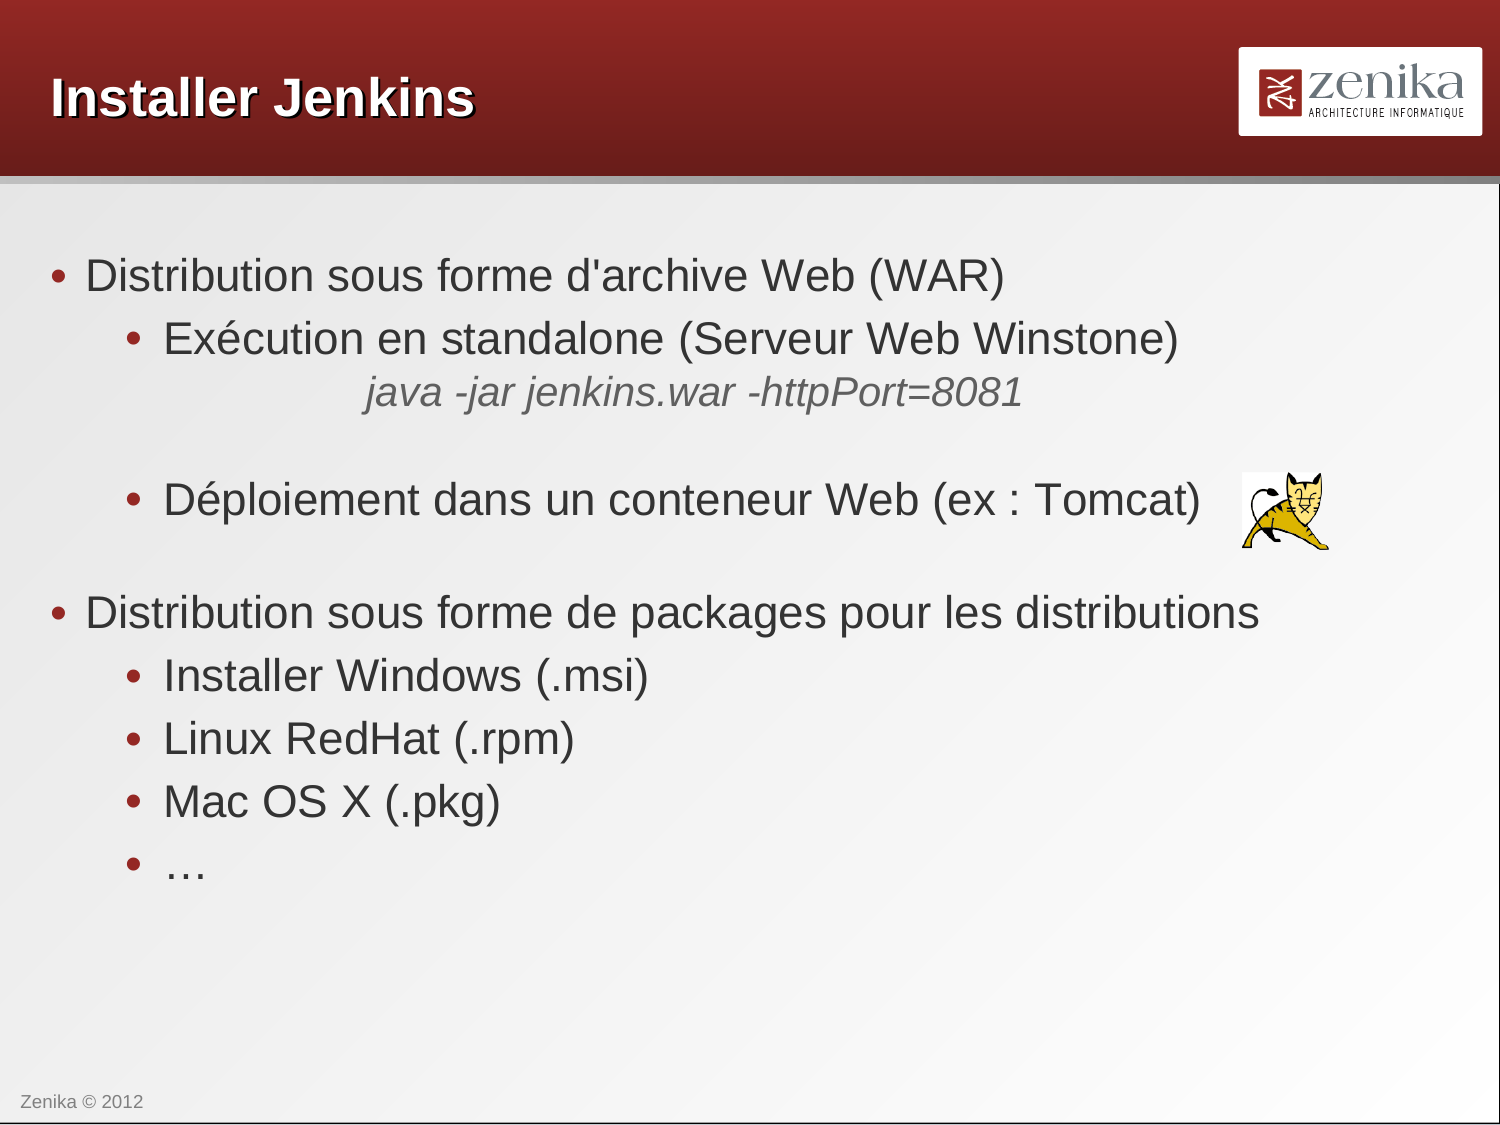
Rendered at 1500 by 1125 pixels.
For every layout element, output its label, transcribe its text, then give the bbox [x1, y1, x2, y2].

title Installer Jenkins [50, 15, 1206, 180]
picture [1242, 472, 1329, 550]
list Distribution sous forme d'archive Web (WAR) Exécution en standalone (Serveur Web Winstone) java -jar jenkins.war -httpPort=8081 Déploiement dans un conteneur Web (ex : Tomcat) Distribution sous forme de packages pour les distributions Installer Windows (.msi) Linux RedHat (.rpm) Mac OS X (.pkg) … [50, 249, 1435, 1079]
picture [1257, 58, 1464, 125]
